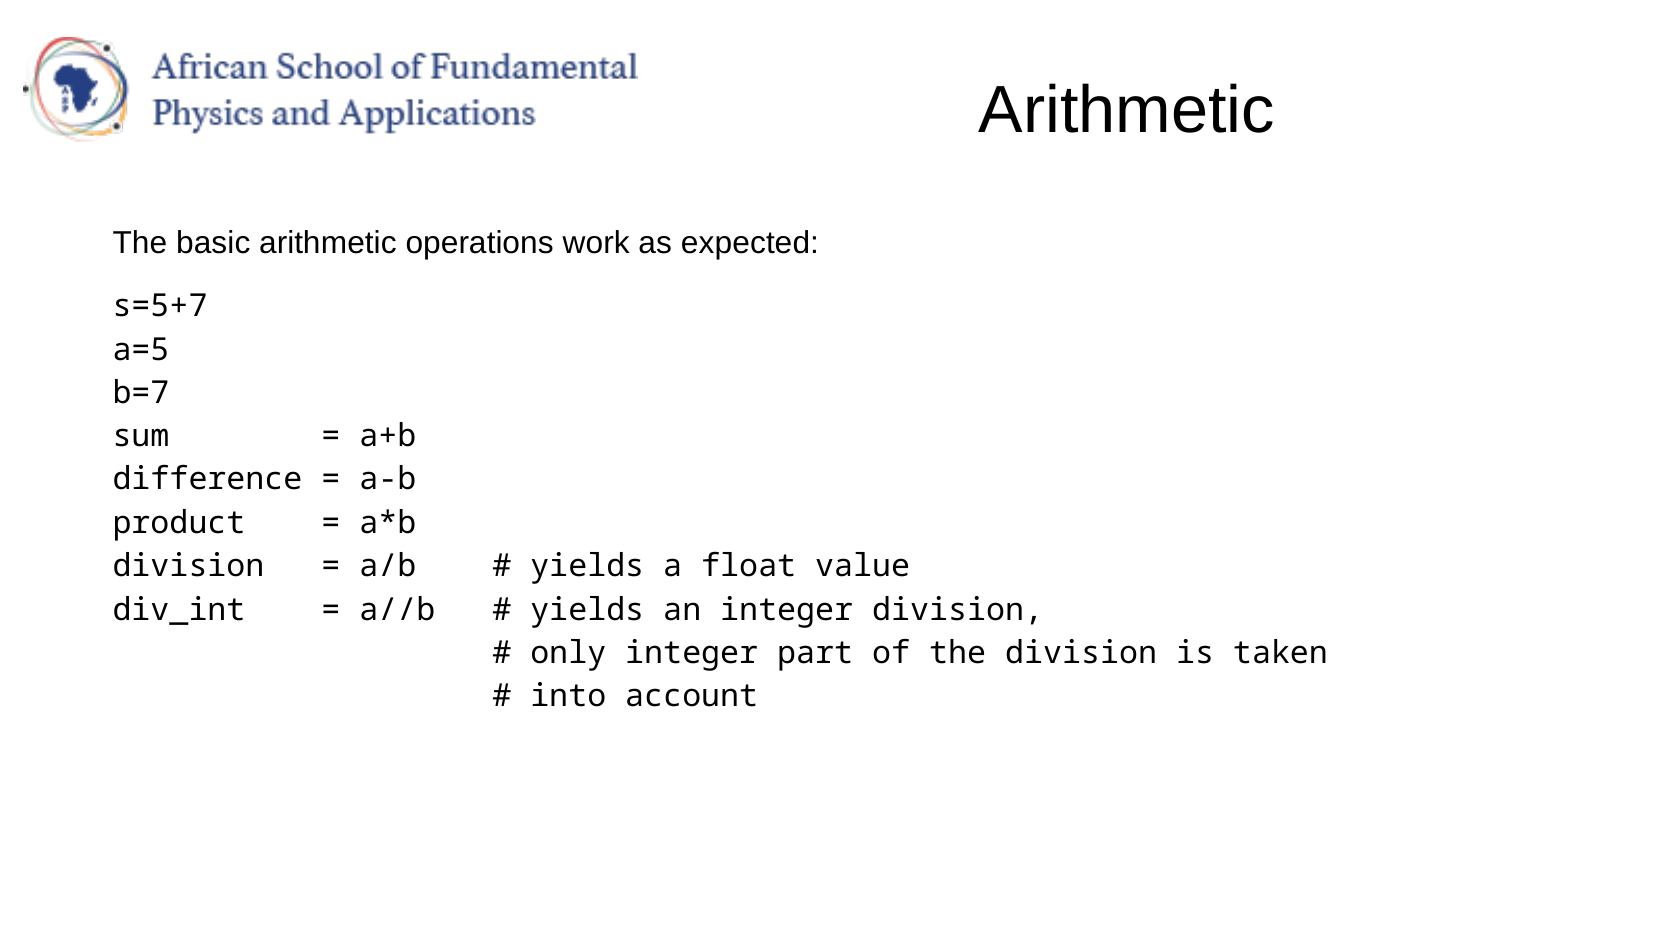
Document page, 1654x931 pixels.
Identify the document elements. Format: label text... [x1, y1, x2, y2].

picture [23, 37, 638, 142]
list The basic arithmetic operations work as expected: s=5+7 a=5 b=7 sum = a+b difference = a-b product = a*b division = a/b # yields a float value div_int = a//b # yields an integer division, # only integer part of the division is taken # into account [112, 225, 1601, 765]
title Arithmetic [679, 32, 1576, 188]
